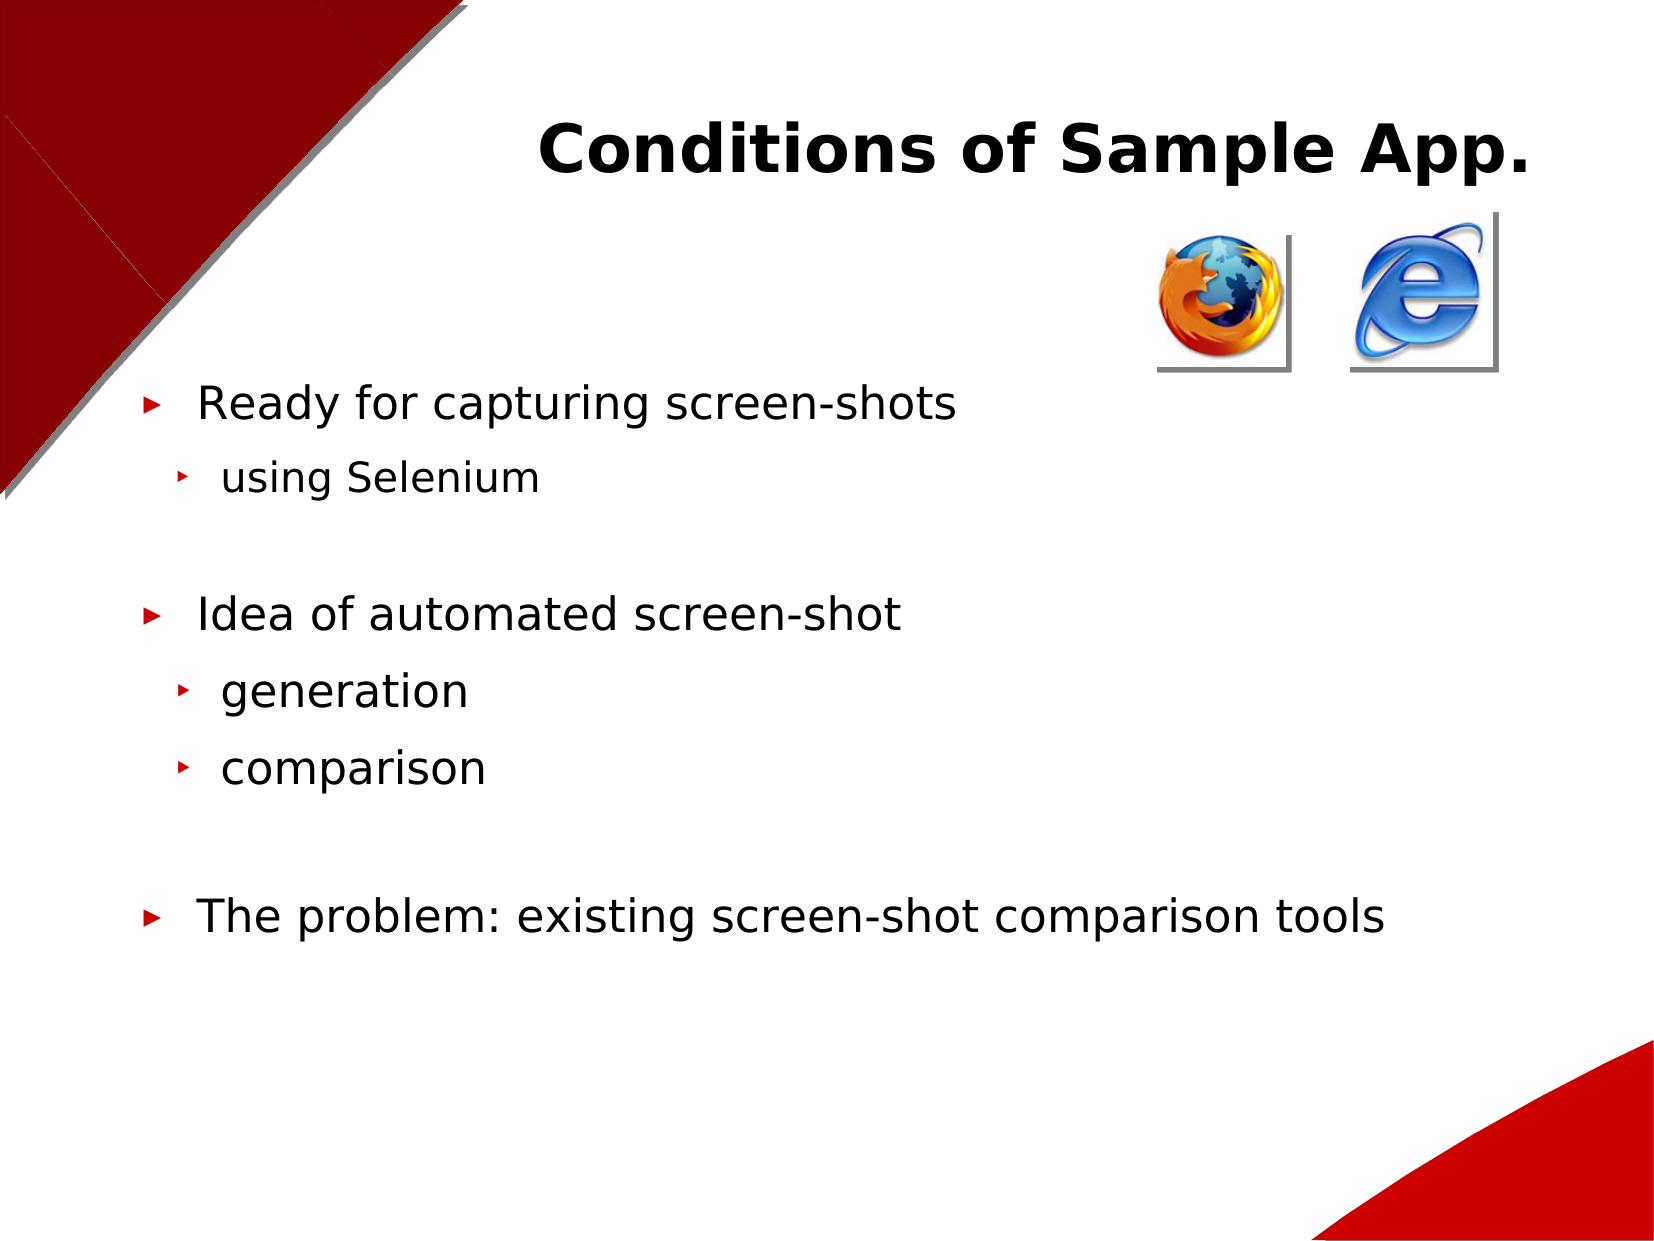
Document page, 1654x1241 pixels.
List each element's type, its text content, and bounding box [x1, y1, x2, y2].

picture [1151, 229, 1286, 367]
picture [1344, 206, 1493, 367]
list Ready for capturing screen-shots using Selenium Idea of automated screen-shot generation comparison The problem: existing screen-shot comparison tools [125, 377, 1565, 1182]
title Conditions of Sample App. [121, 53, 1534, 247]
